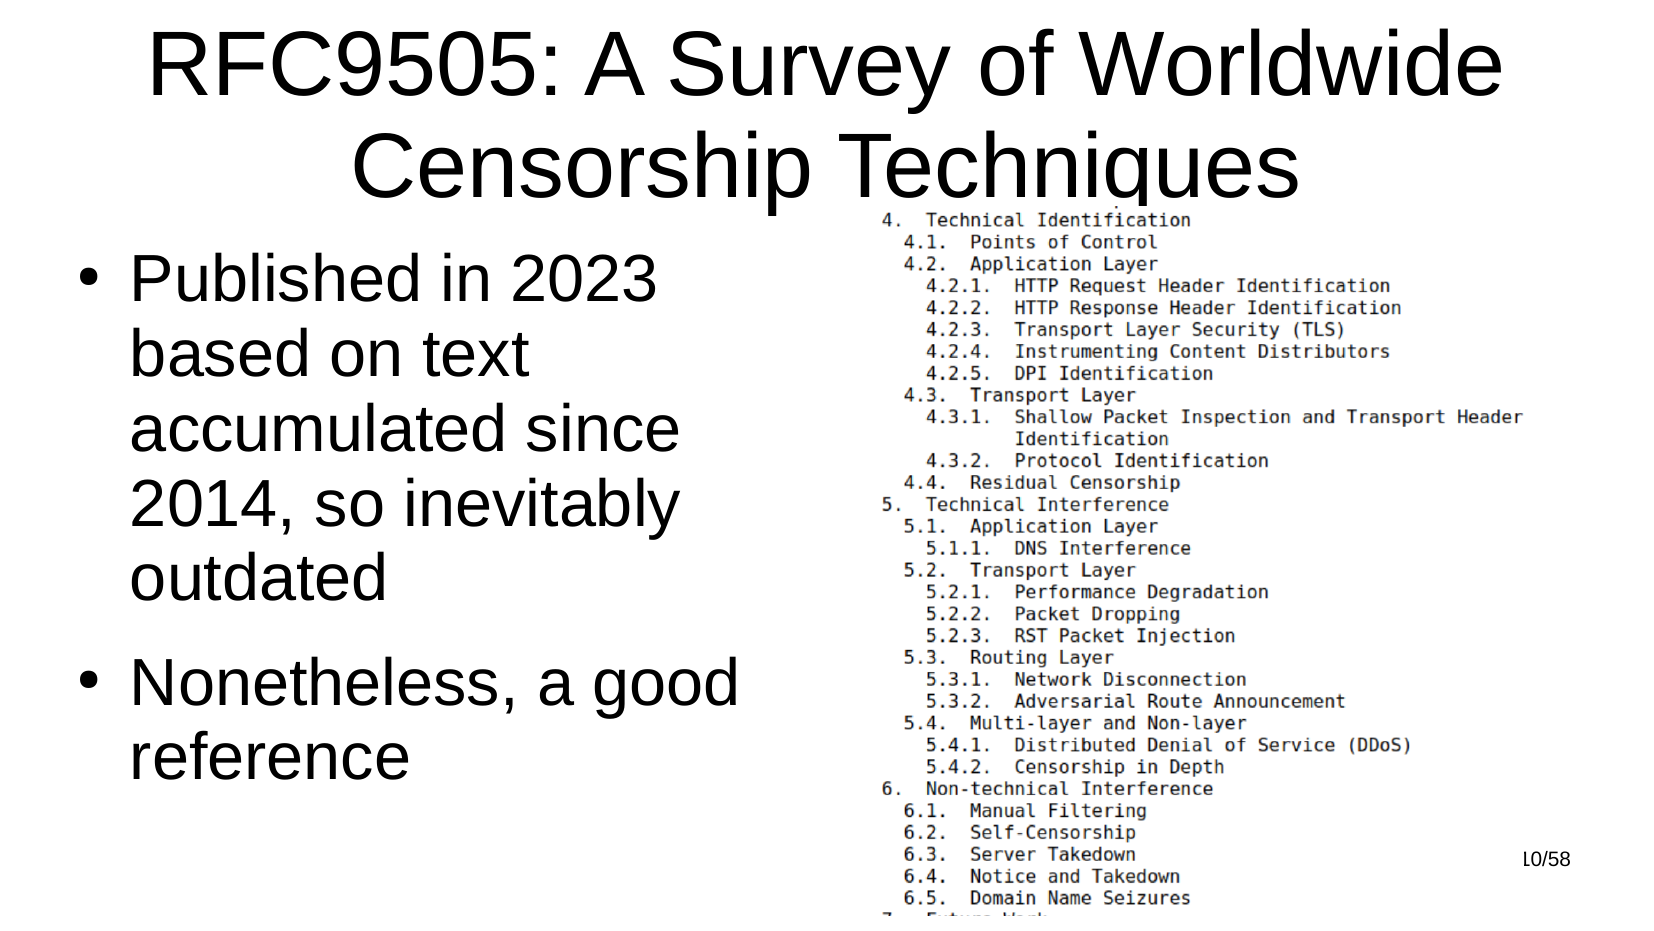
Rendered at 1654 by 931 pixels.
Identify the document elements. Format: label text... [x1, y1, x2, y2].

list Published in 2023 based on text accumulated since 2014, so inevitably outdated Nonetheless, a good reference [59, 241, 839, 875]
picture [846, 206, 1524, 916]
title RFC9505: A Survey of Worldwide Censorship Techniques [82, 12, 1571, 218]
